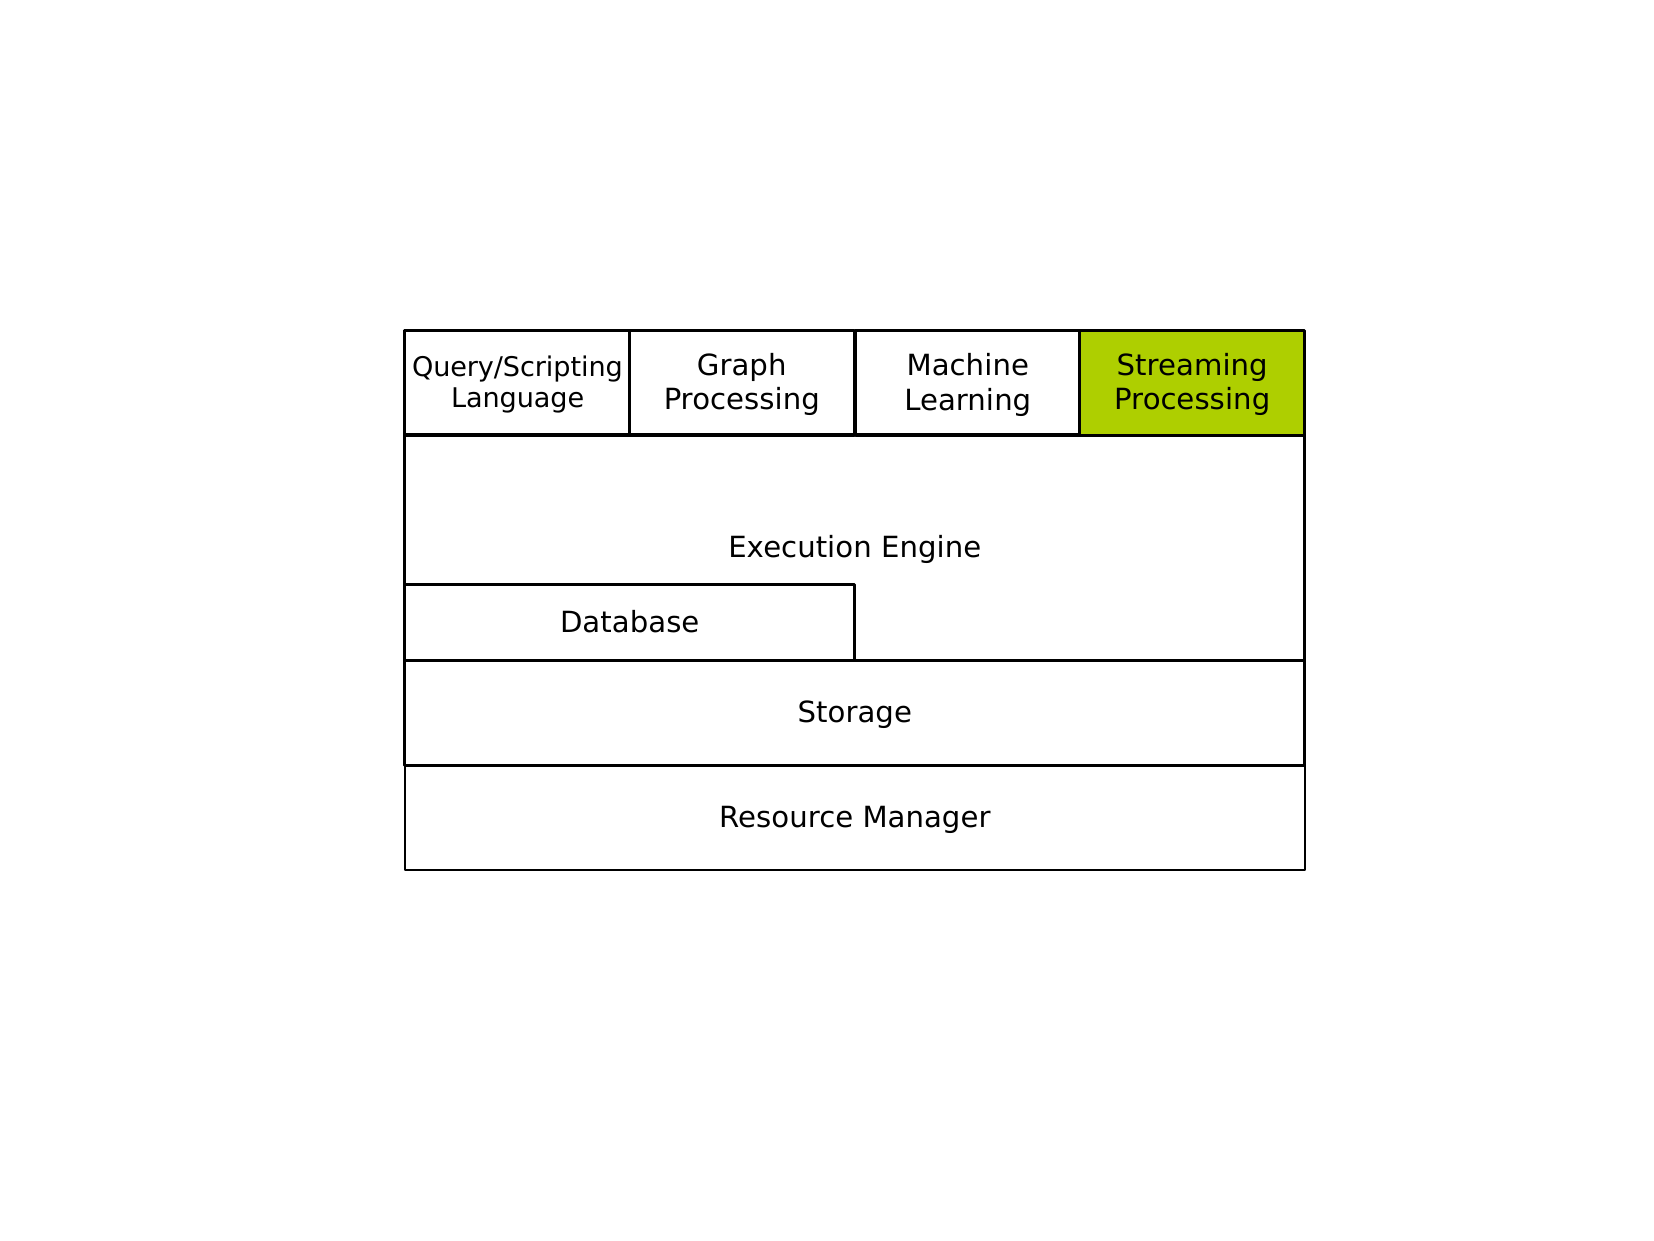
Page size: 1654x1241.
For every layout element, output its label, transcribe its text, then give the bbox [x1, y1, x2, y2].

text_box Streaming Processing [1079, 330, 1305, 436]
text_box Machine Learning [855, 330, 1079, 436]
text_box Graph Processing [629, 330, 855, 436]
text_box Storage [404, 661, 1305, 766]
text_box Resource Manager [405, 765, 1306, 871]
text_box Query/Scripting Language [404, 330, 629, 436]
text_box Execution Engine [404, 436, 1305, 661]
